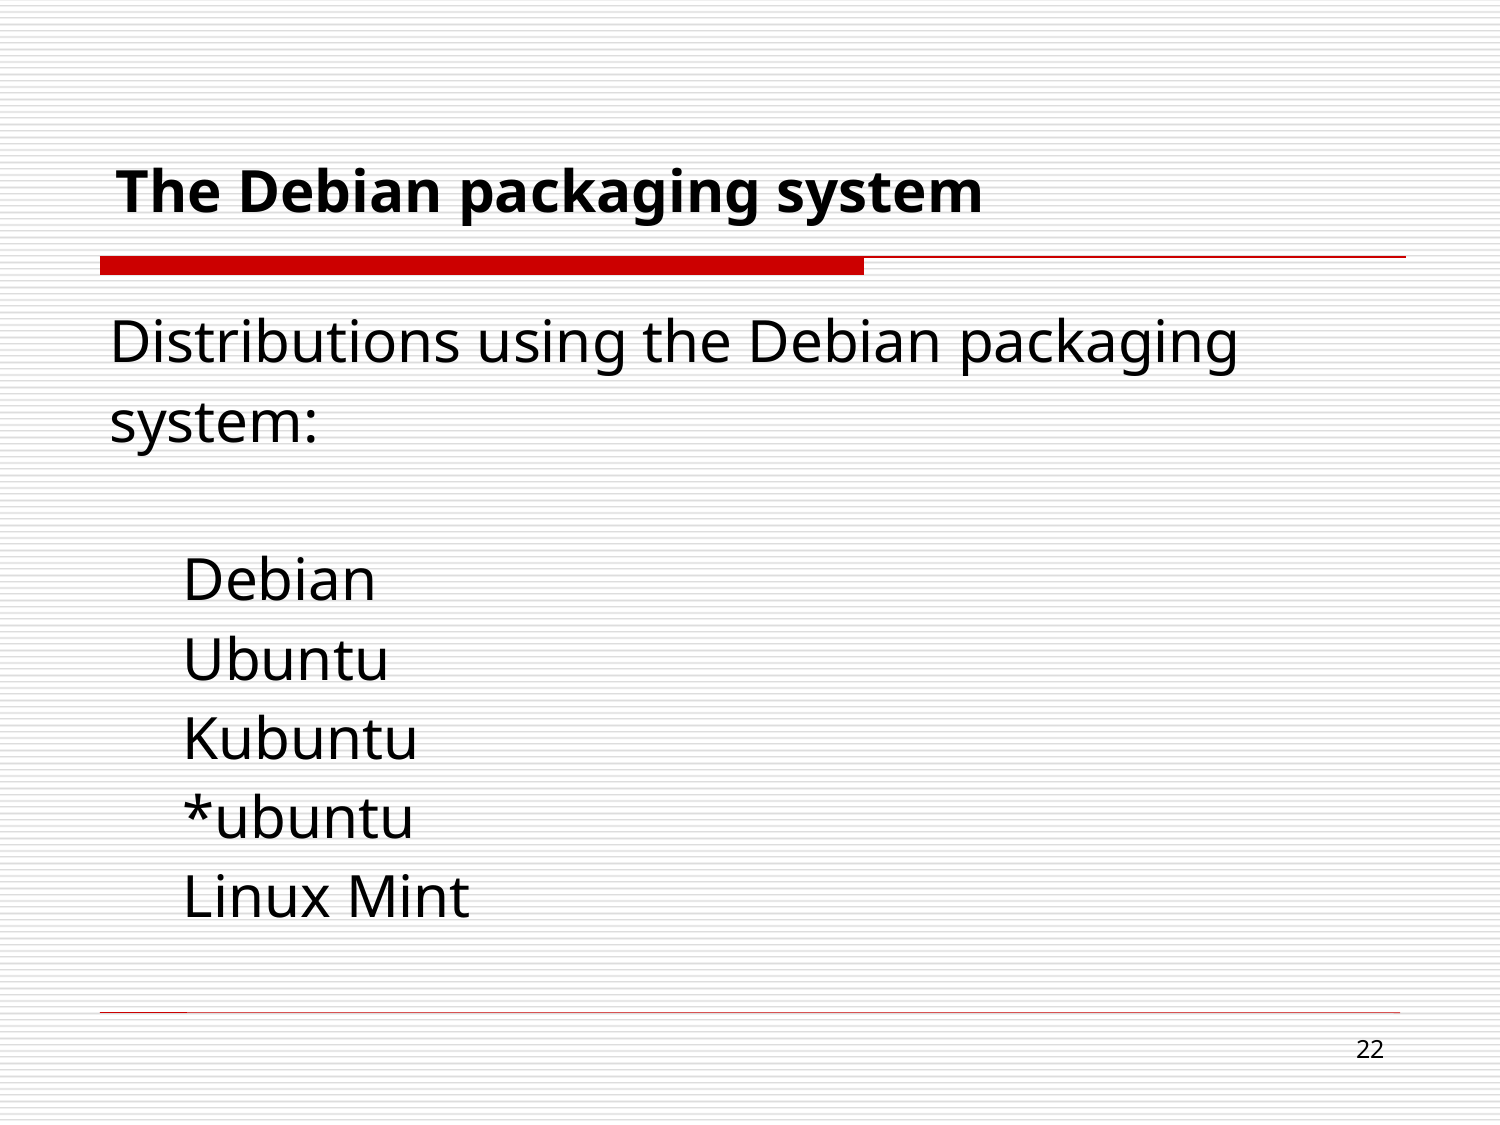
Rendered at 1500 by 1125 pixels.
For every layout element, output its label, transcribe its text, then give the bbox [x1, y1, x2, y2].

text_box Distributions using the Debian packaging system: Debian Ubuntu Kubuntu *ubuntu Linux Mint [94, 259, 1477, 1022]
picture [0, 0, 1500, 1125]
title The Debian packaging system [100, 94, 1376, 238]
